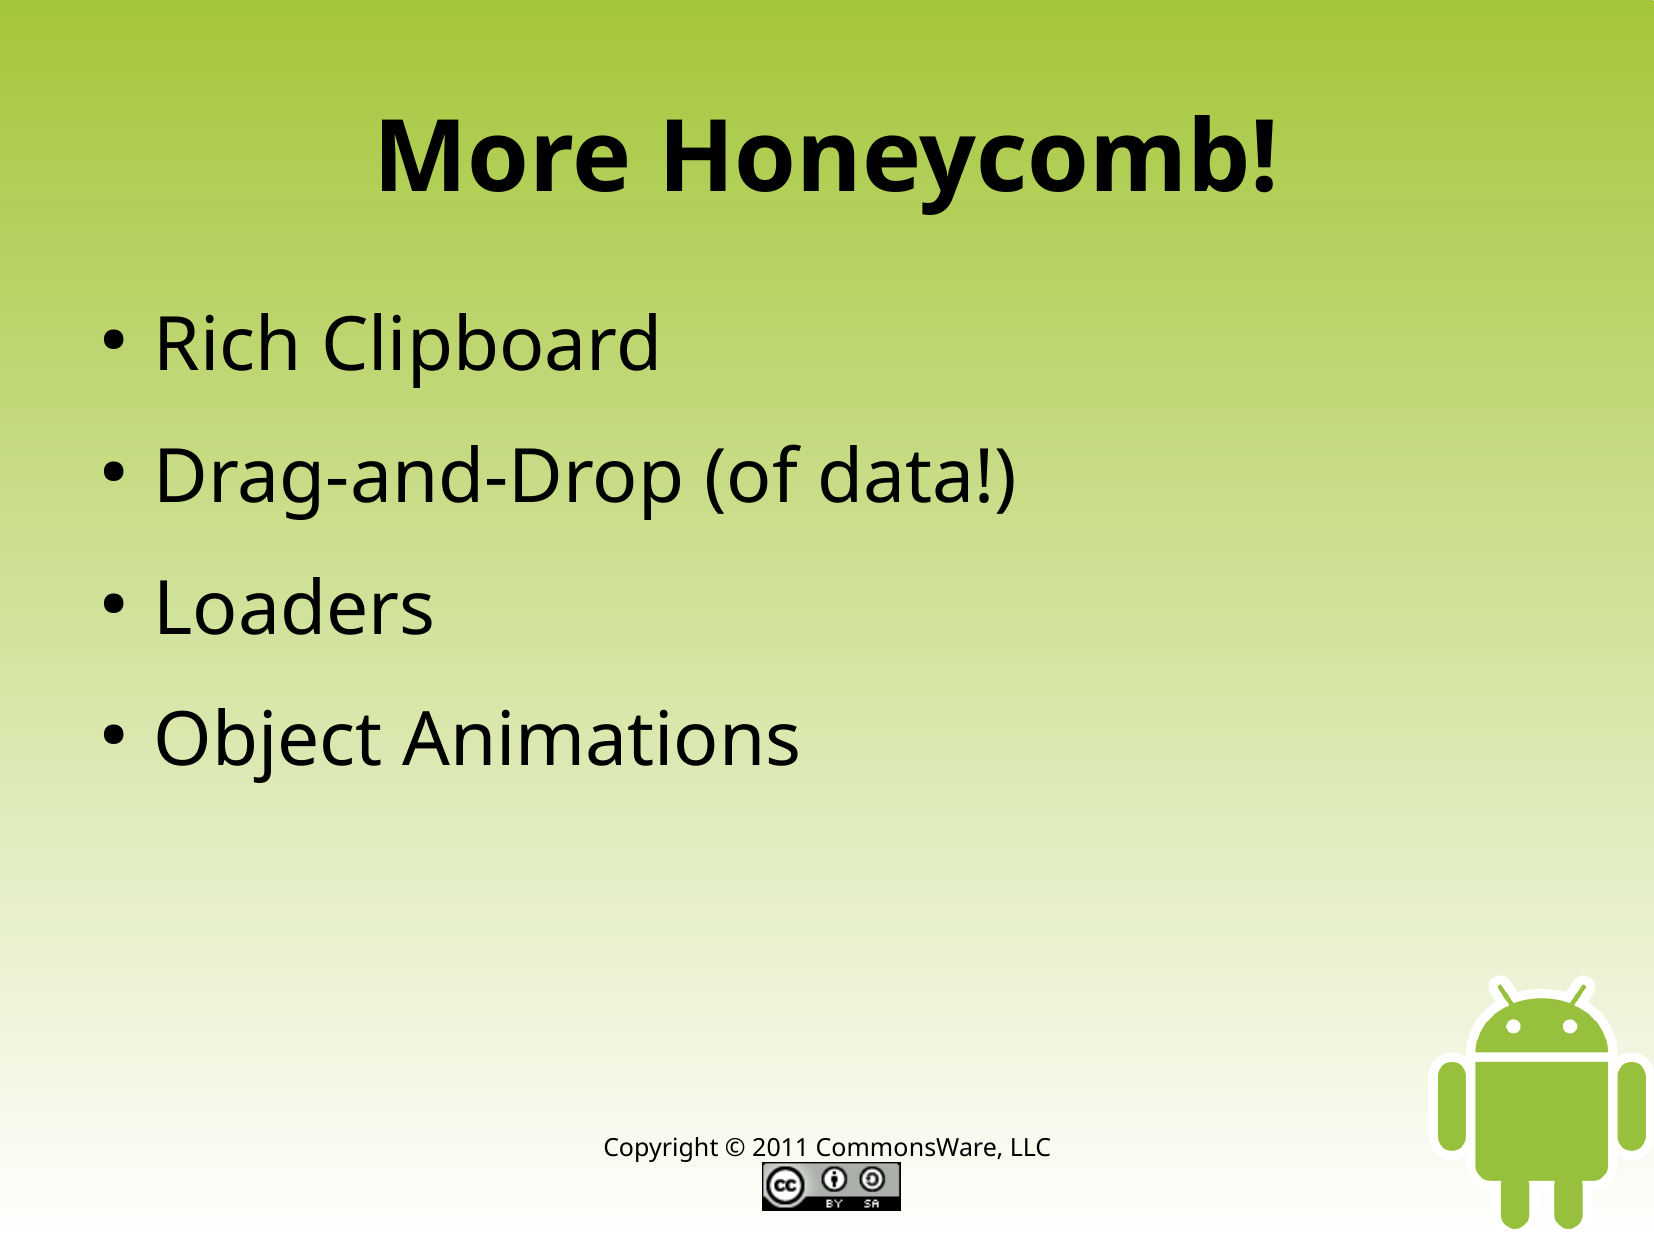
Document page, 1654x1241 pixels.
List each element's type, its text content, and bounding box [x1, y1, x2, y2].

title More Honeycomb! [82, 49, 1571, 257]
picture [1428, 975, 1654, 1238]
picture [762, 1162, 901, 1211]
list Rich Clipboard Drag-and-Drop (of data!) Loaders Object Animations [82, 290, 1571, 1109]
